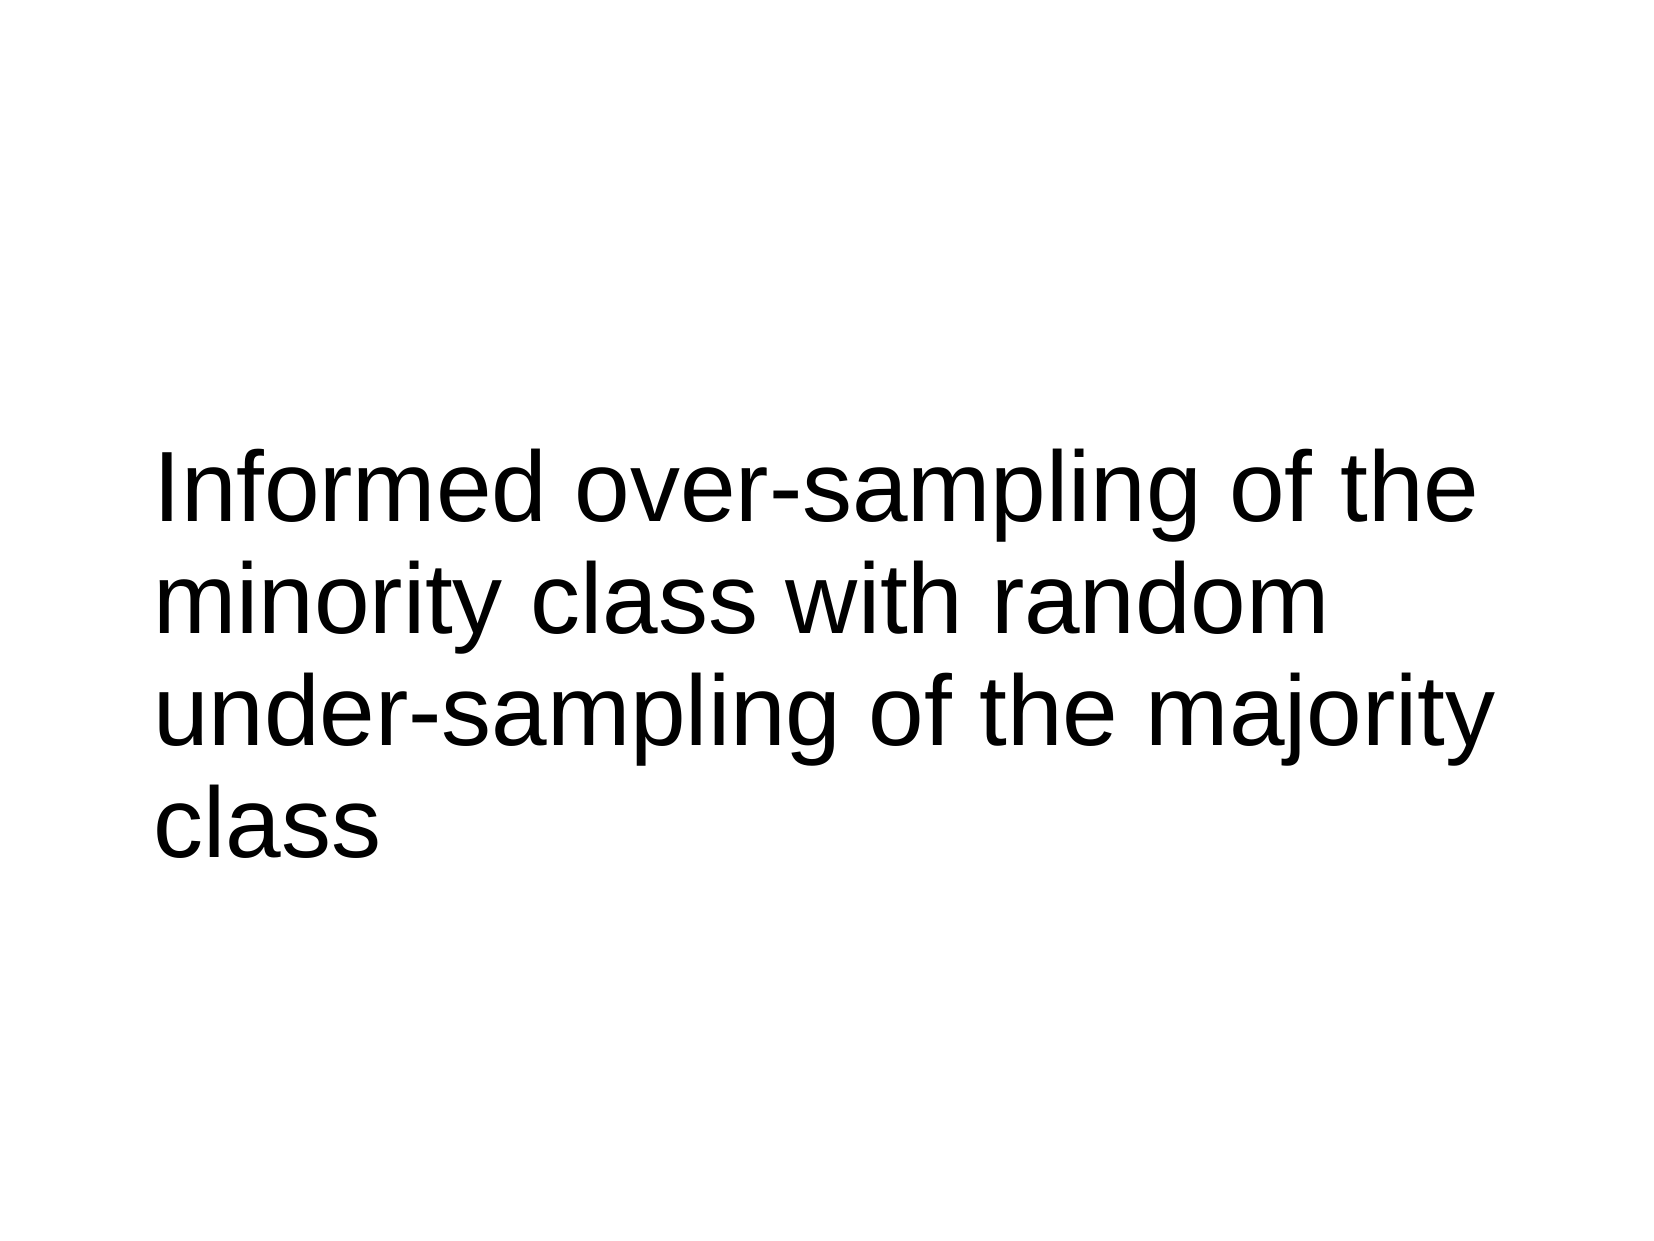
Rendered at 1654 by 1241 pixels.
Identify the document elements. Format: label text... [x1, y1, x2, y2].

list Informed over-sampling of the minority class with random under-sampling of the majority class [82, 290, 1571, 1010]
